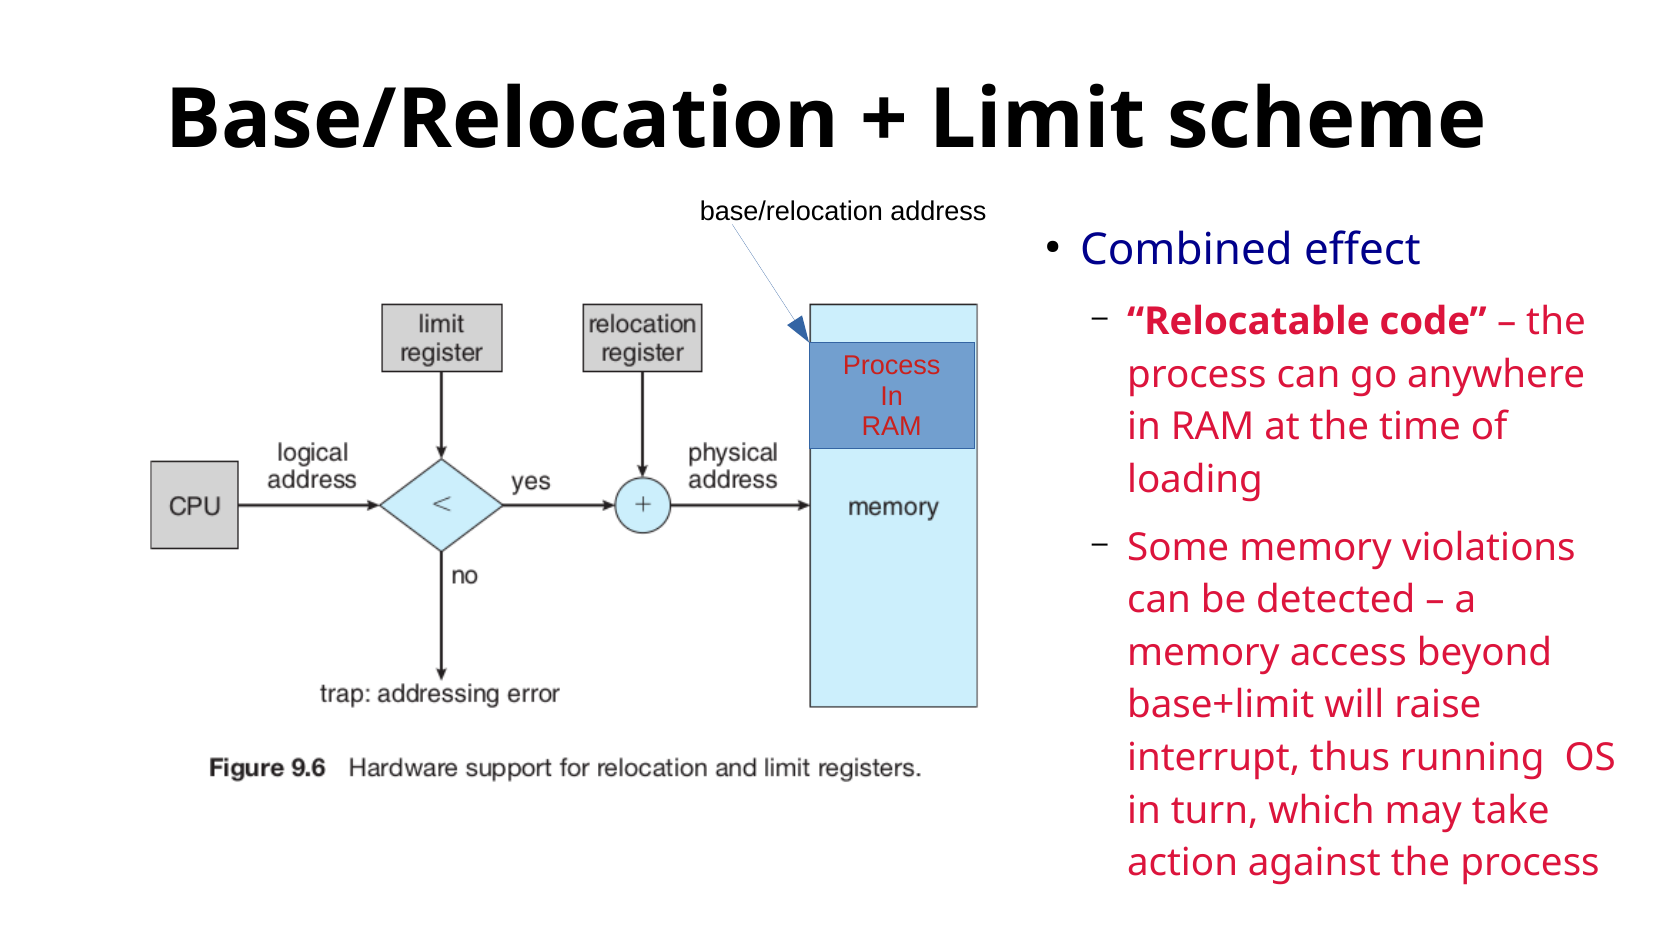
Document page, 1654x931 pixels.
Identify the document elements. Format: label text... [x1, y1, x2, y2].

text_box base/relocation address [685, 188, 1004, 235]
picture [42, 224, 1028, 812]
title Base/Relocation + Limit scheme [82, 37, 1571, 193]
text_box Process In RAM [809, 342, 975, 449]
list Combined effect “Relocatable code” – the process can go anywhere in RAM at the time of loading Some memory violations can be detected – a memory access beyond base+limit will raise interrupt, thus running OS in turn, which may take action against the process [1033, 217, 1619, 910]
